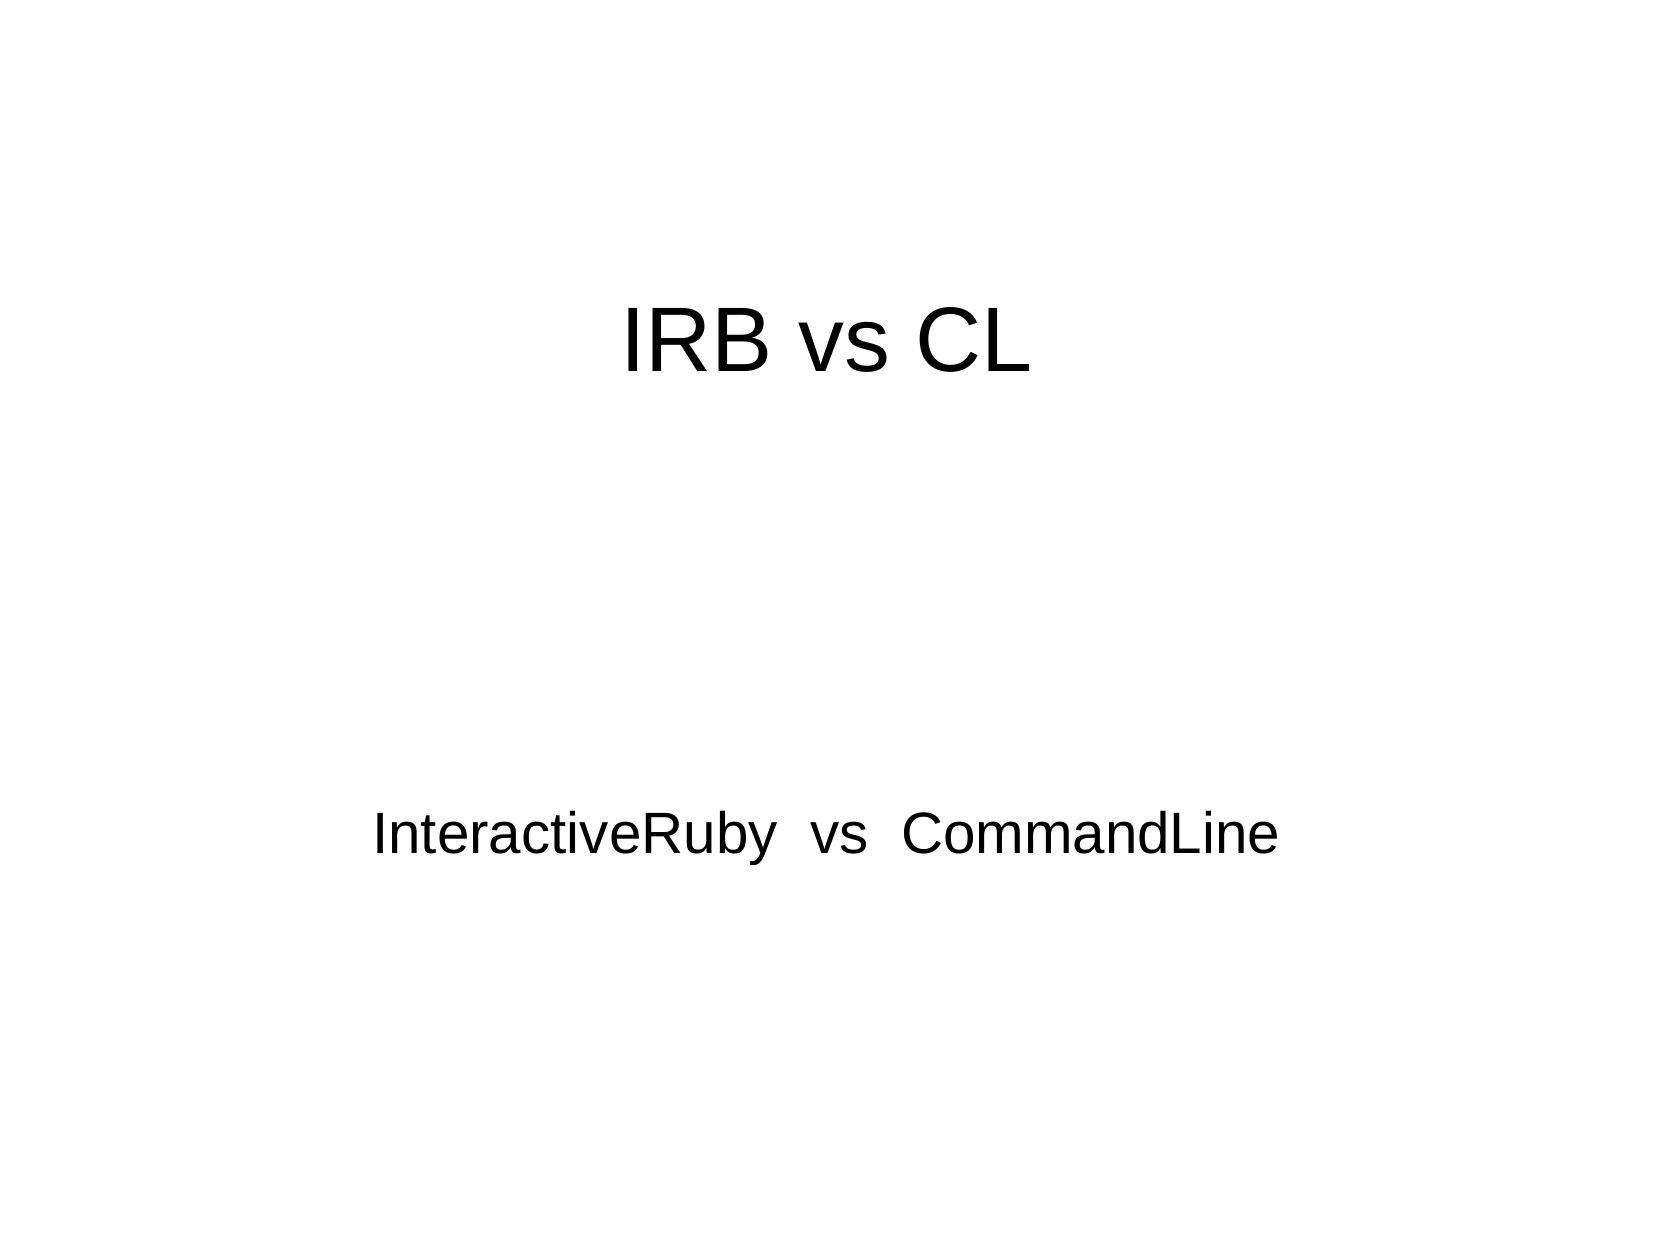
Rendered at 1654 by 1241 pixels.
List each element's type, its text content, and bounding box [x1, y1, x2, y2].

title IRB vs CL InteractiveRuby vs CommandLine [82, 288, 1571, 866]
